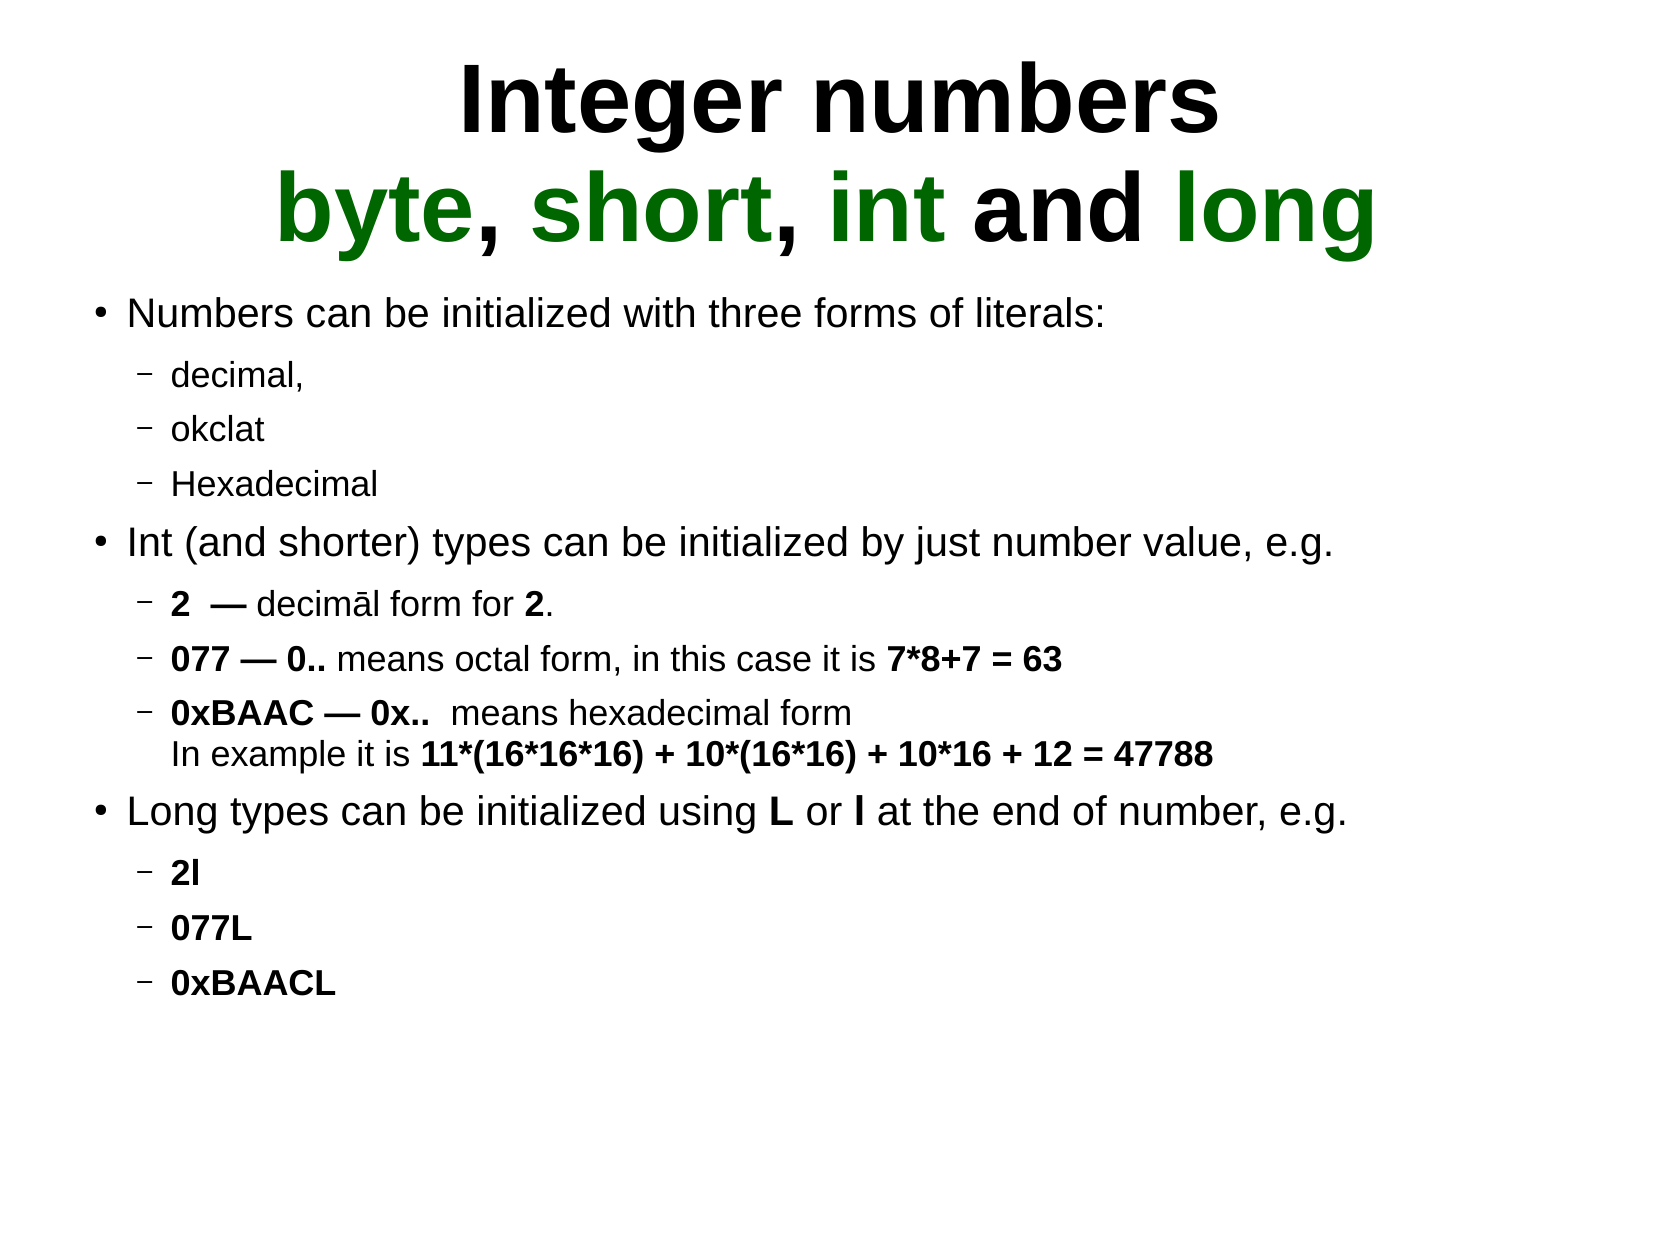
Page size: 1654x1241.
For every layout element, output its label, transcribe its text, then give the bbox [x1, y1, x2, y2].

list Numbers can be initialized with three forms of literals: decimal, okclat Hexadecimal Int (and shorter) types can be initialized by just number value, e.g. 2 — decimāl form for 2. 077 — 0.. means octal form, in this case it is 7*8+7 = 63 0xBAAC — 0x.. means hexadecimal form In example it is 11*(16*16*16) + 10*(16*16) + 10*16 + 12 = 47788 Long types can be initialized using L or l at the end of number, e.g. 2l 077L 0xBAACL [82, 290, 1538, 1010]
title Integer numbers byte, short, int and long [82, 43, 1571, 263]
